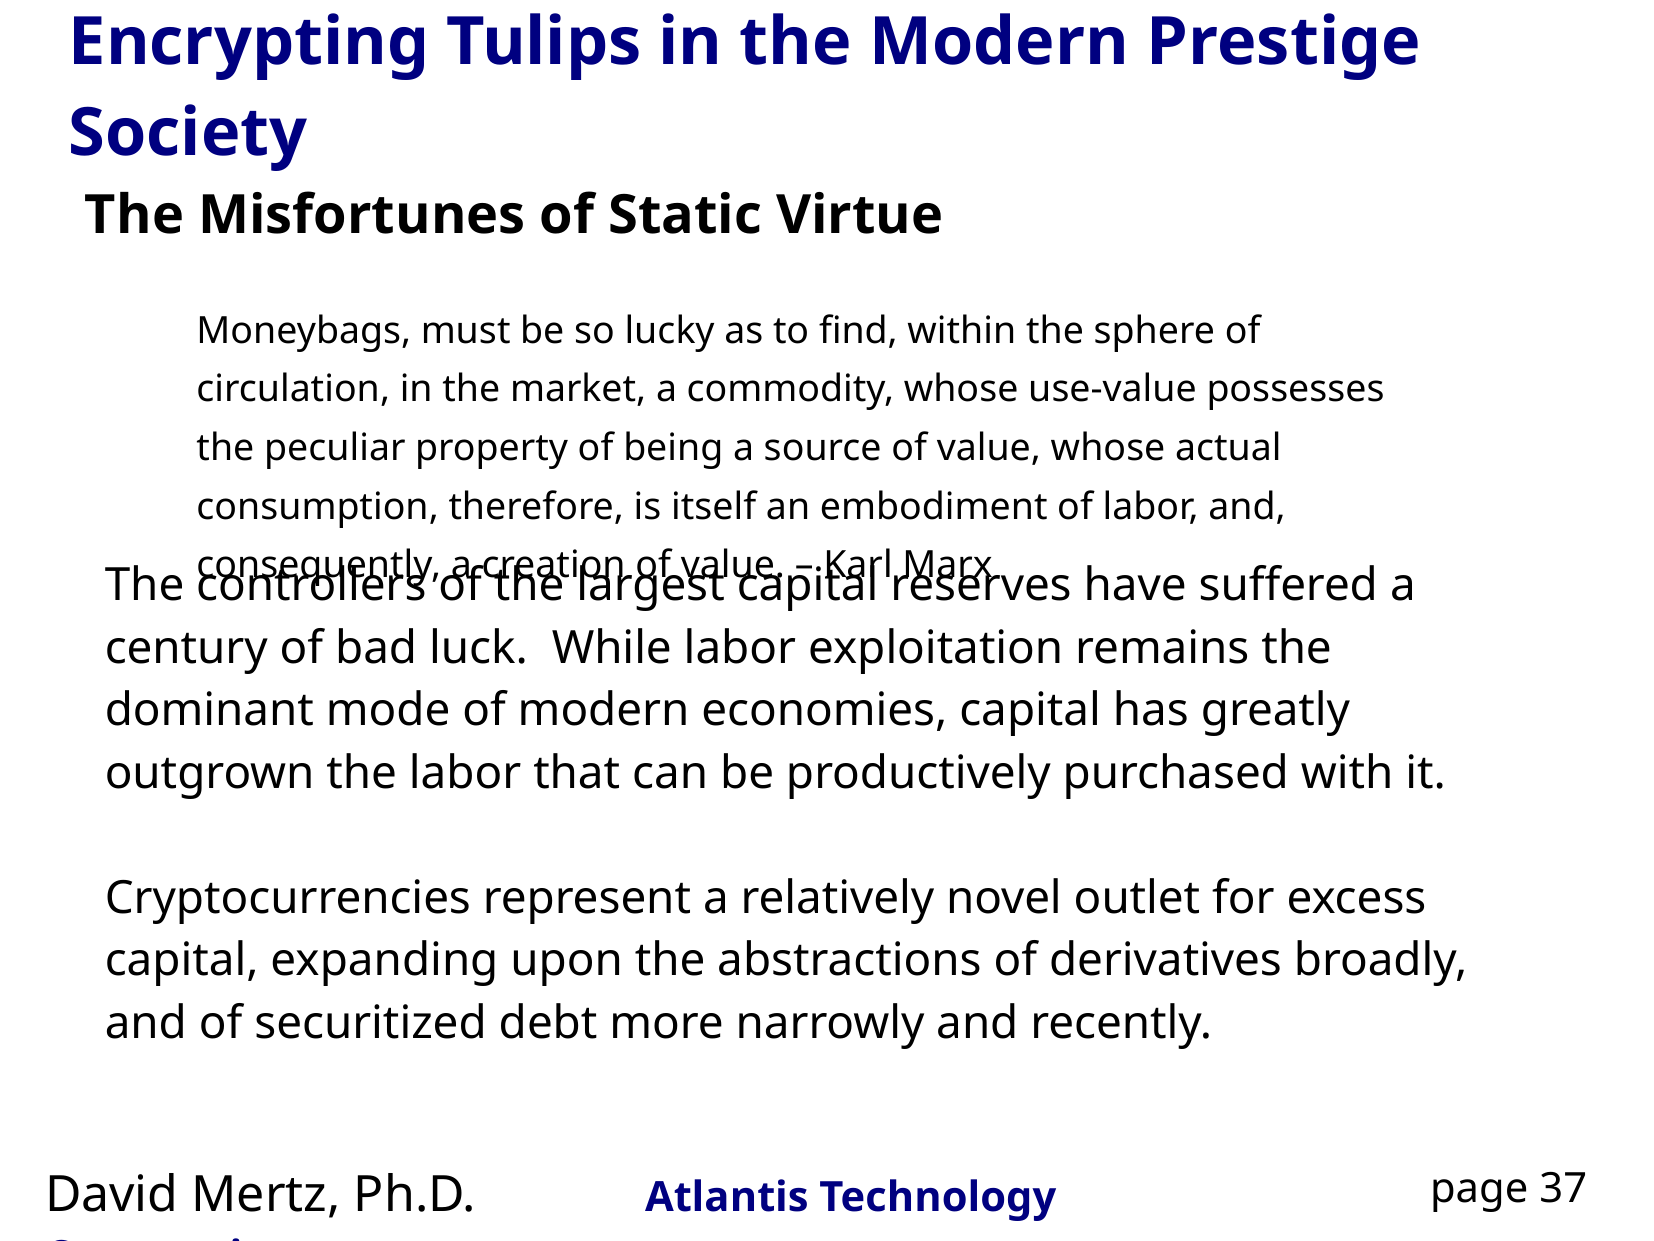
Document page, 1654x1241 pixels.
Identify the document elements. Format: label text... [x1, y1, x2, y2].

list The Misfortunes of Static Virtue [84, 175, 1456, 256]
text_box Moneybags, must be so lucky as to find, within the sphere of circulation, in the market, a commodity, whose use-value possesses the peculiar property of being a source of value, whose actual consumption, therefore, is itself an embodiment of labor, and, consequently, a creation of value. – Karl Marx [181, 288, 1442, 526]
text_box The controllers of the largest capital reserves have suffered a century of bad luck. While labor exploitation remains the dominant mode of modern economies, capital has greatly outgrown the labor that can be productively purchased with it. Cryptocurrencies represent a relatively novel outlet for excess capital, expanding upon the abstractions of derivatives broadly, and of securitized debt more narrowly and recently. [90, 544, 1531, 1007]
